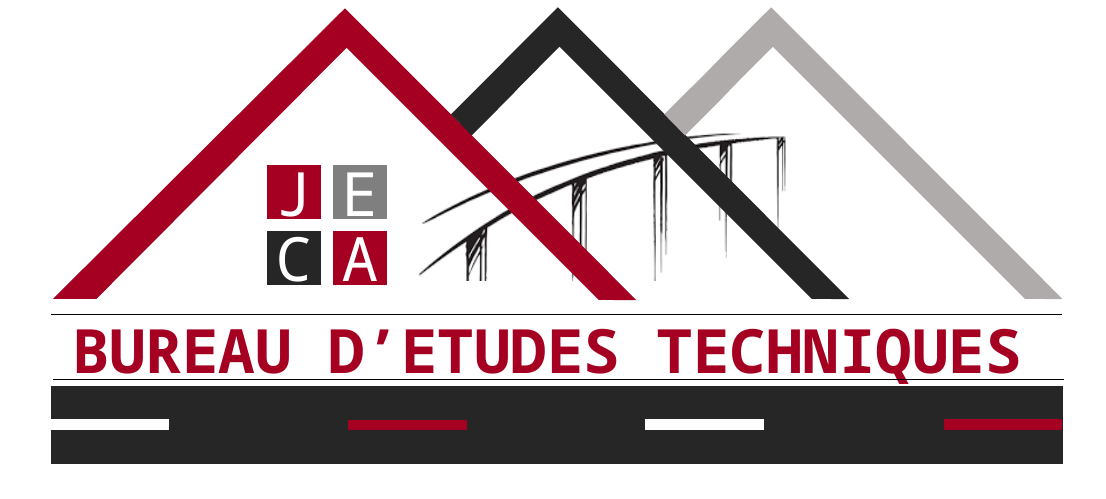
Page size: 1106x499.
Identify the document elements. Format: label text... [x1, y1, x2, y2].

picture [414, 133, 578, 281]
text_box C [254, 214, 321, 302]
text_box BUREAU D’ETUDES TECHNIQUES [32, 307, 1063, 391]
text_box E [321, 148, 399, 214]
text_box A [321, 214, 399, 302]
text_box [51, 391, 1063, 464]
picture [473, 133, 792, 281]
text_box [52, 7, 1063, 301]
picture [687, 133, 797, 245]
text_box J [254, 148, 321, 214]
